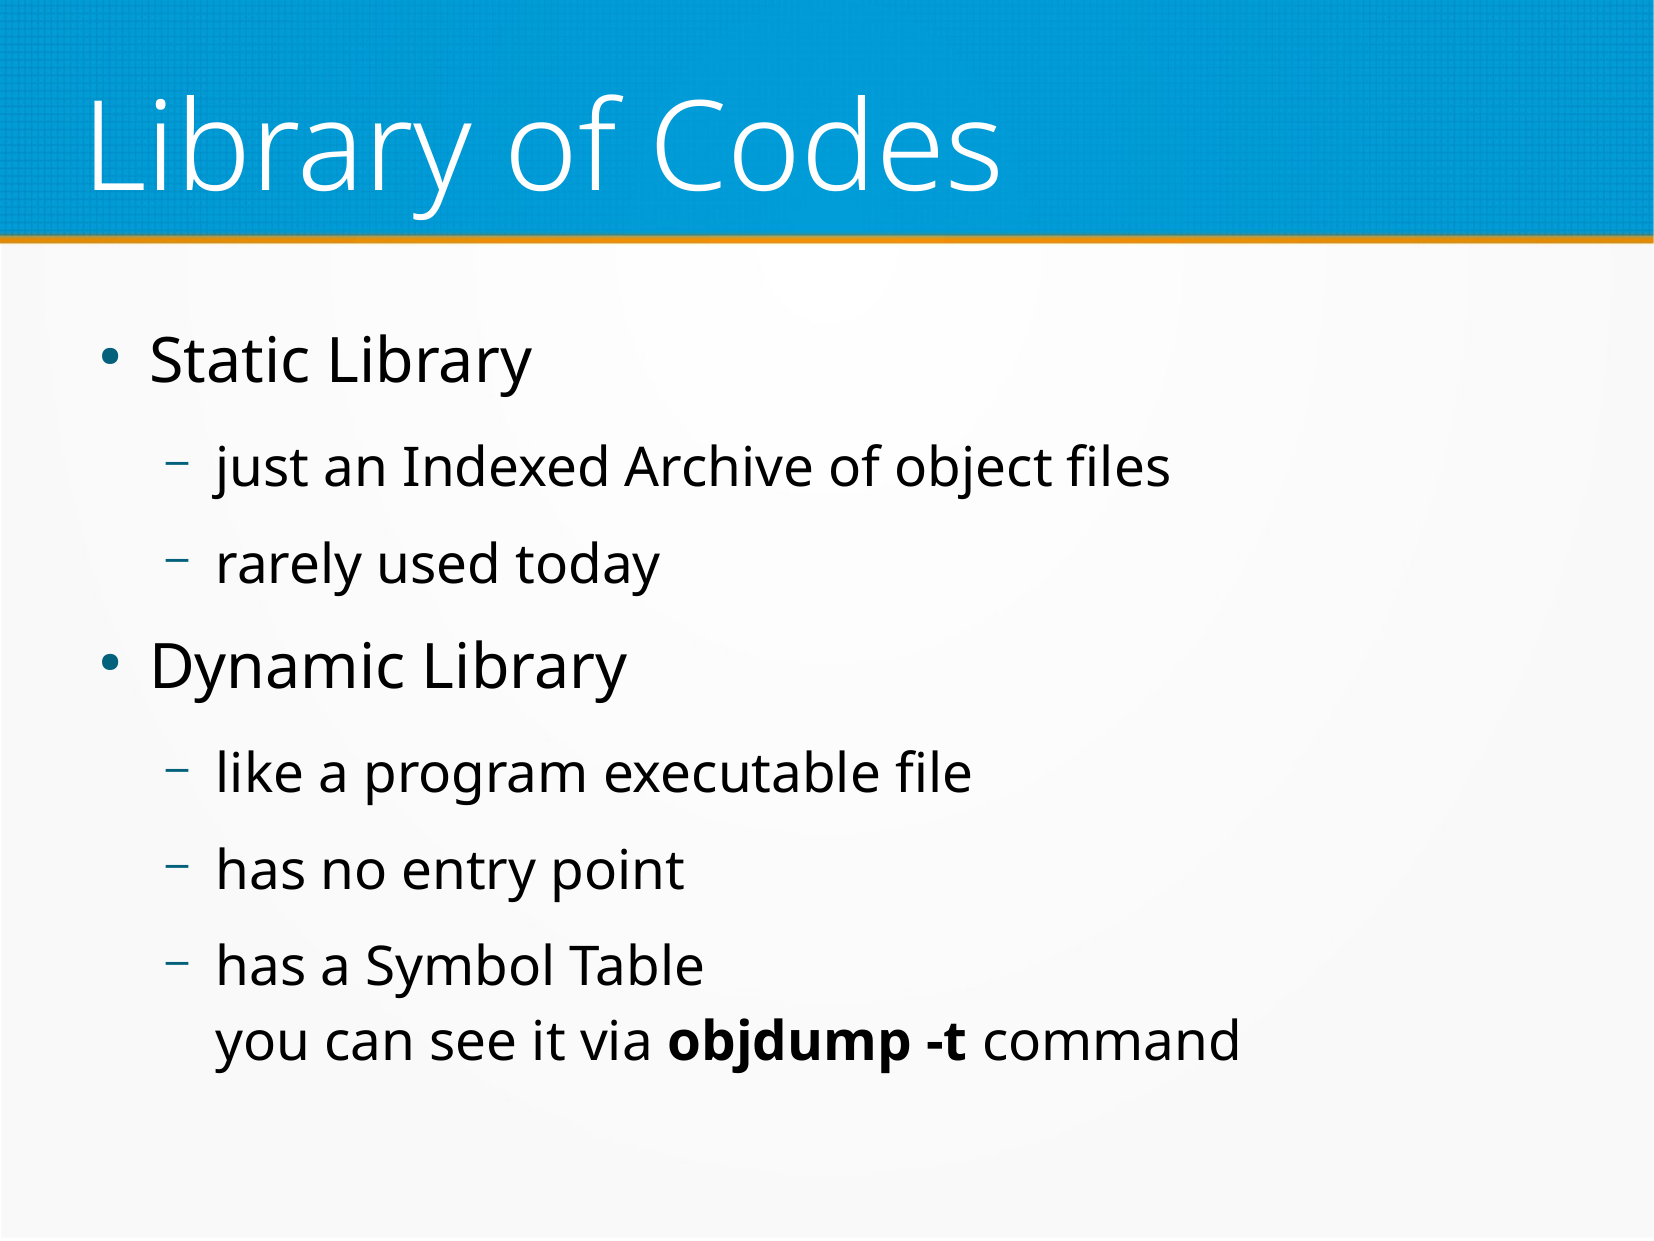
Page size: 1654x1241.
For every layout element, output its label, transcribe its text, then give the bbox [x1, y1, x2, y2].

list Static Library just an Indexed Archive of object files rarely used today Dynamic Library like a program executable file has no entry point has a Symbol Table you can see it via objdump -t command [82, 315, 1563, 1081]
title Library of Codes [82, 19, 1571, 227]
picture [0, 233, 1654, 1241]
